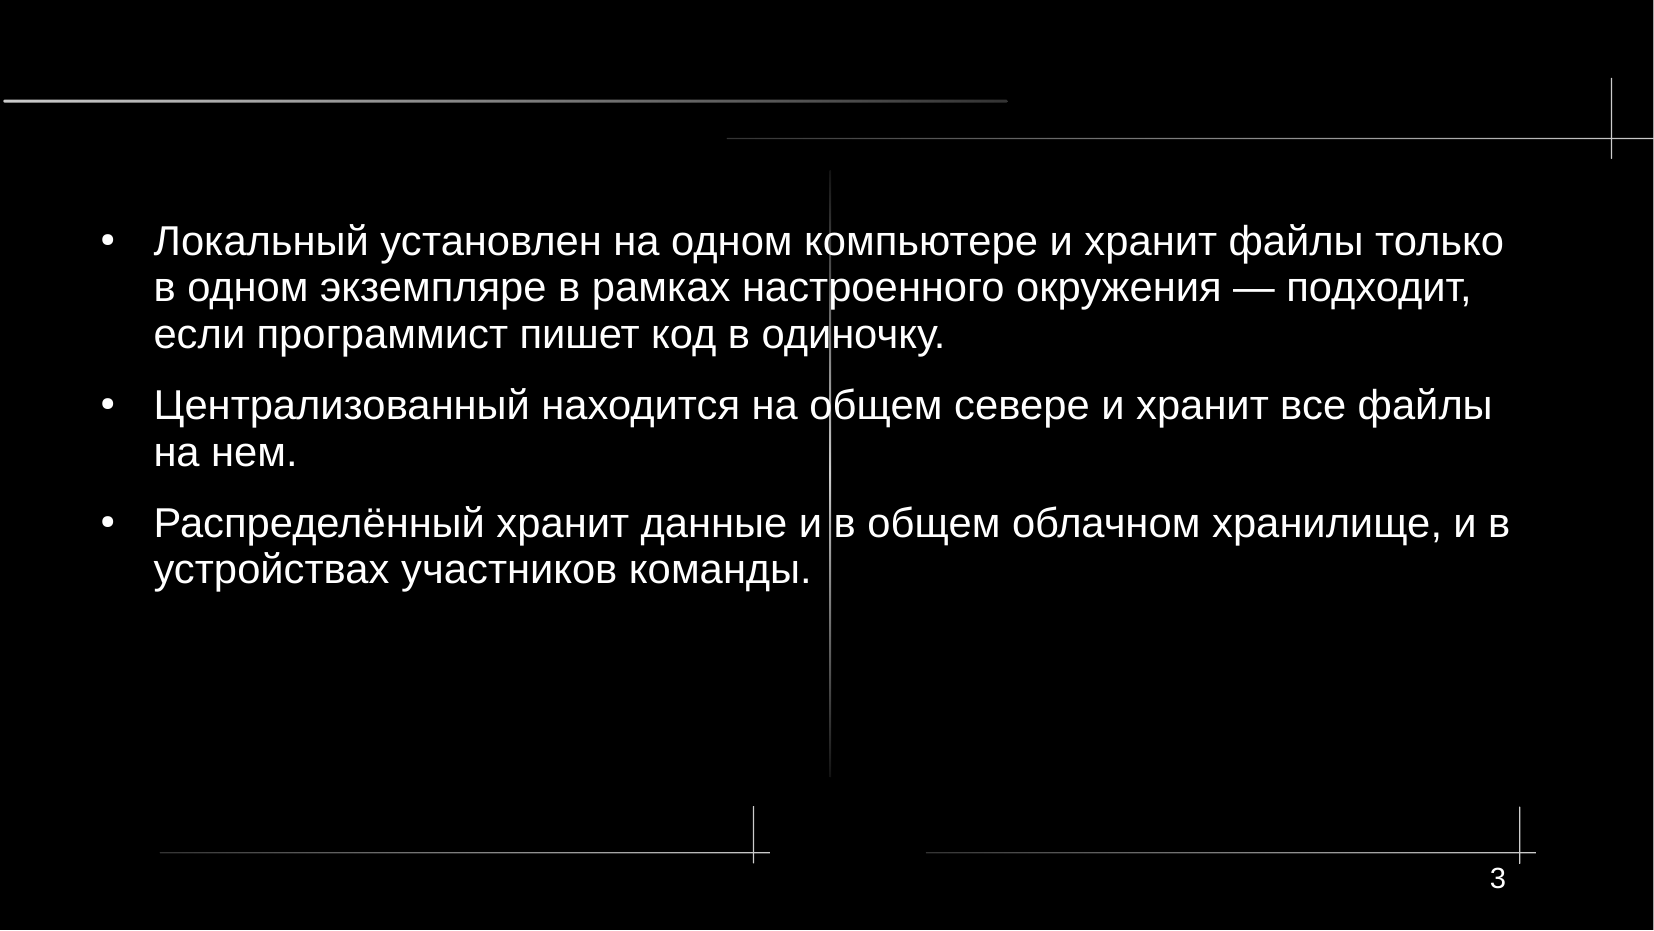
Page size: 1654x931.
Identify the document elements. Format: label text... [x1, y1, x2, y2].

list Локальный установлен на одном компьютере и хранит файлы только в одном экземпляре в рамках настроенного окружения — подходит, если программист пишет код в одиночку. Централизованный находится на общем севере и хранит все файлы на нем. Распределённый хранит данные и в общем облачном хранилище, и в устройствах участников команды. [82, 217, 1538, 758]
